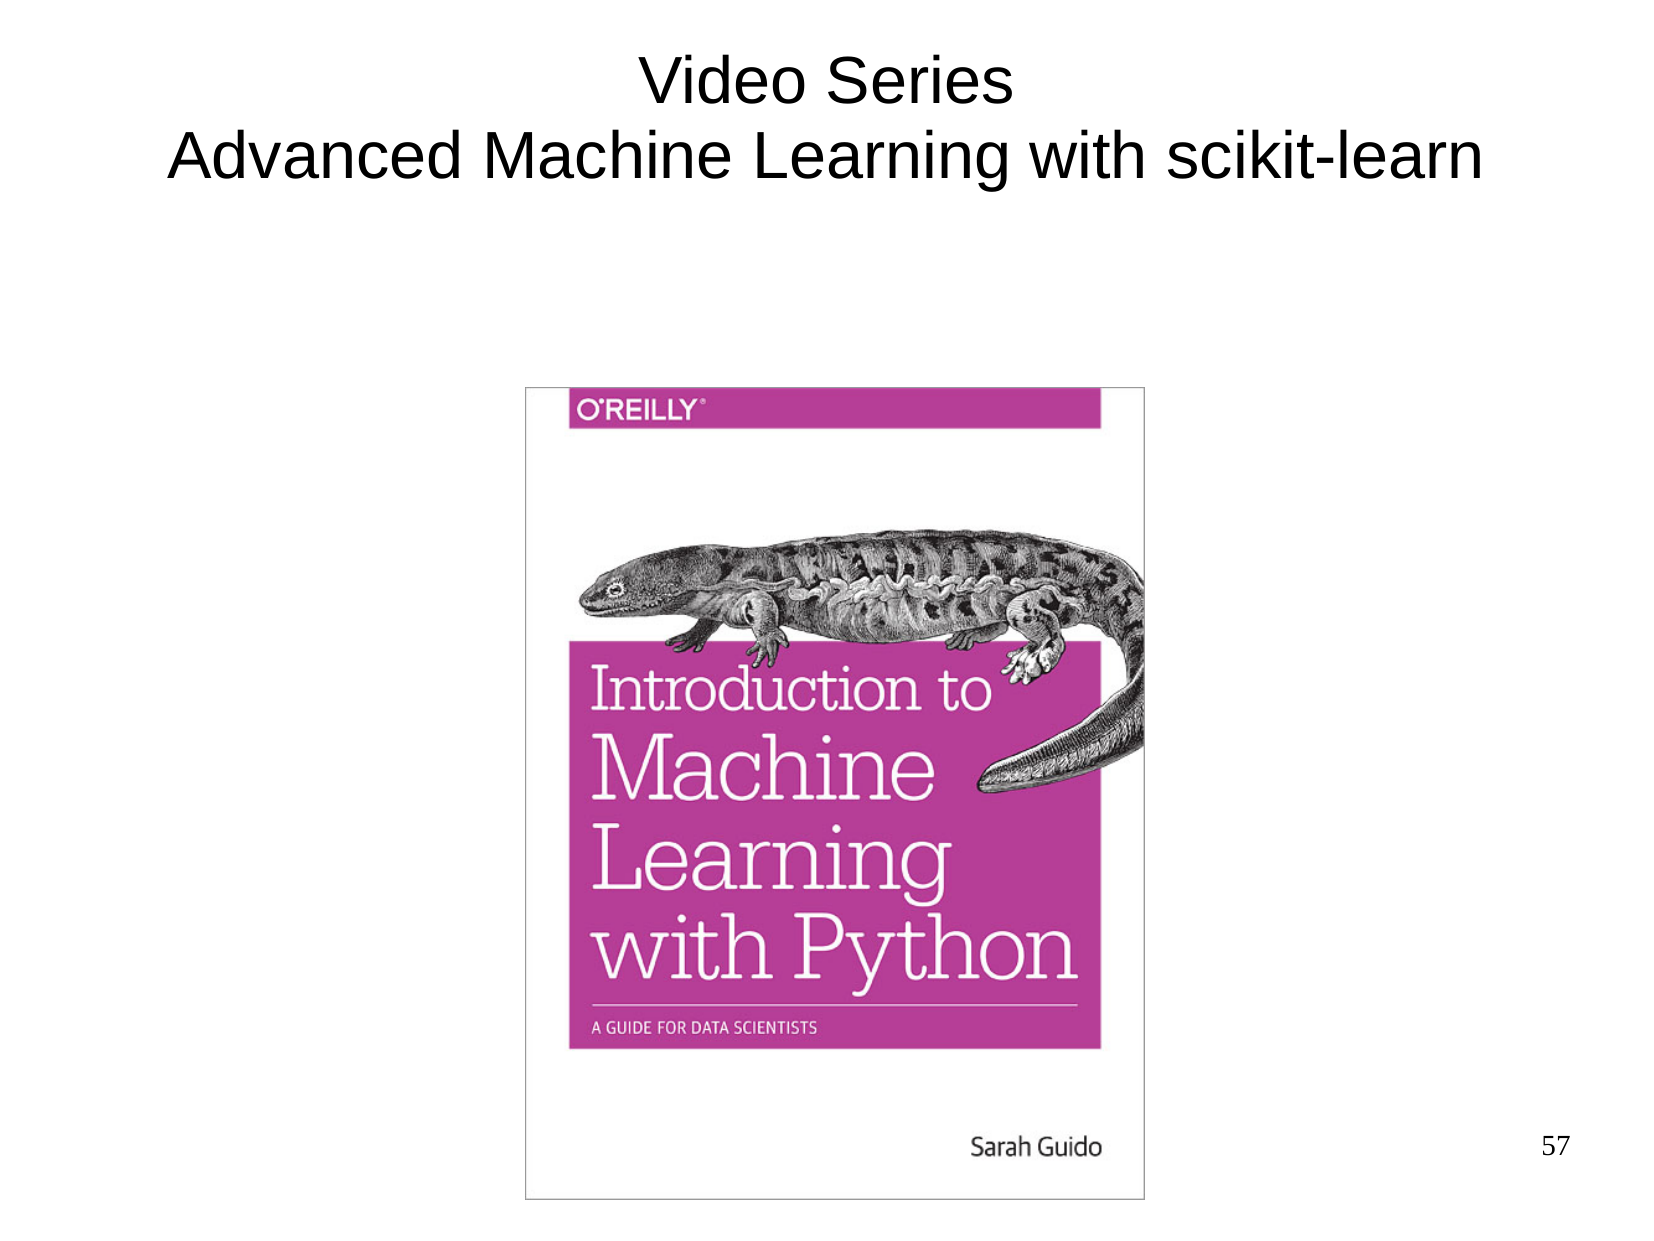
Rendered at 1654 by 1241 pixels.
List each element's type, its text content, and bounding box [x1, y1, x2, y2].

subtitle Video Series Advanced Machine Learning with scikit-learn [82, 43, 1571, 1016]
picture [525, 387, 1145, 1201]
